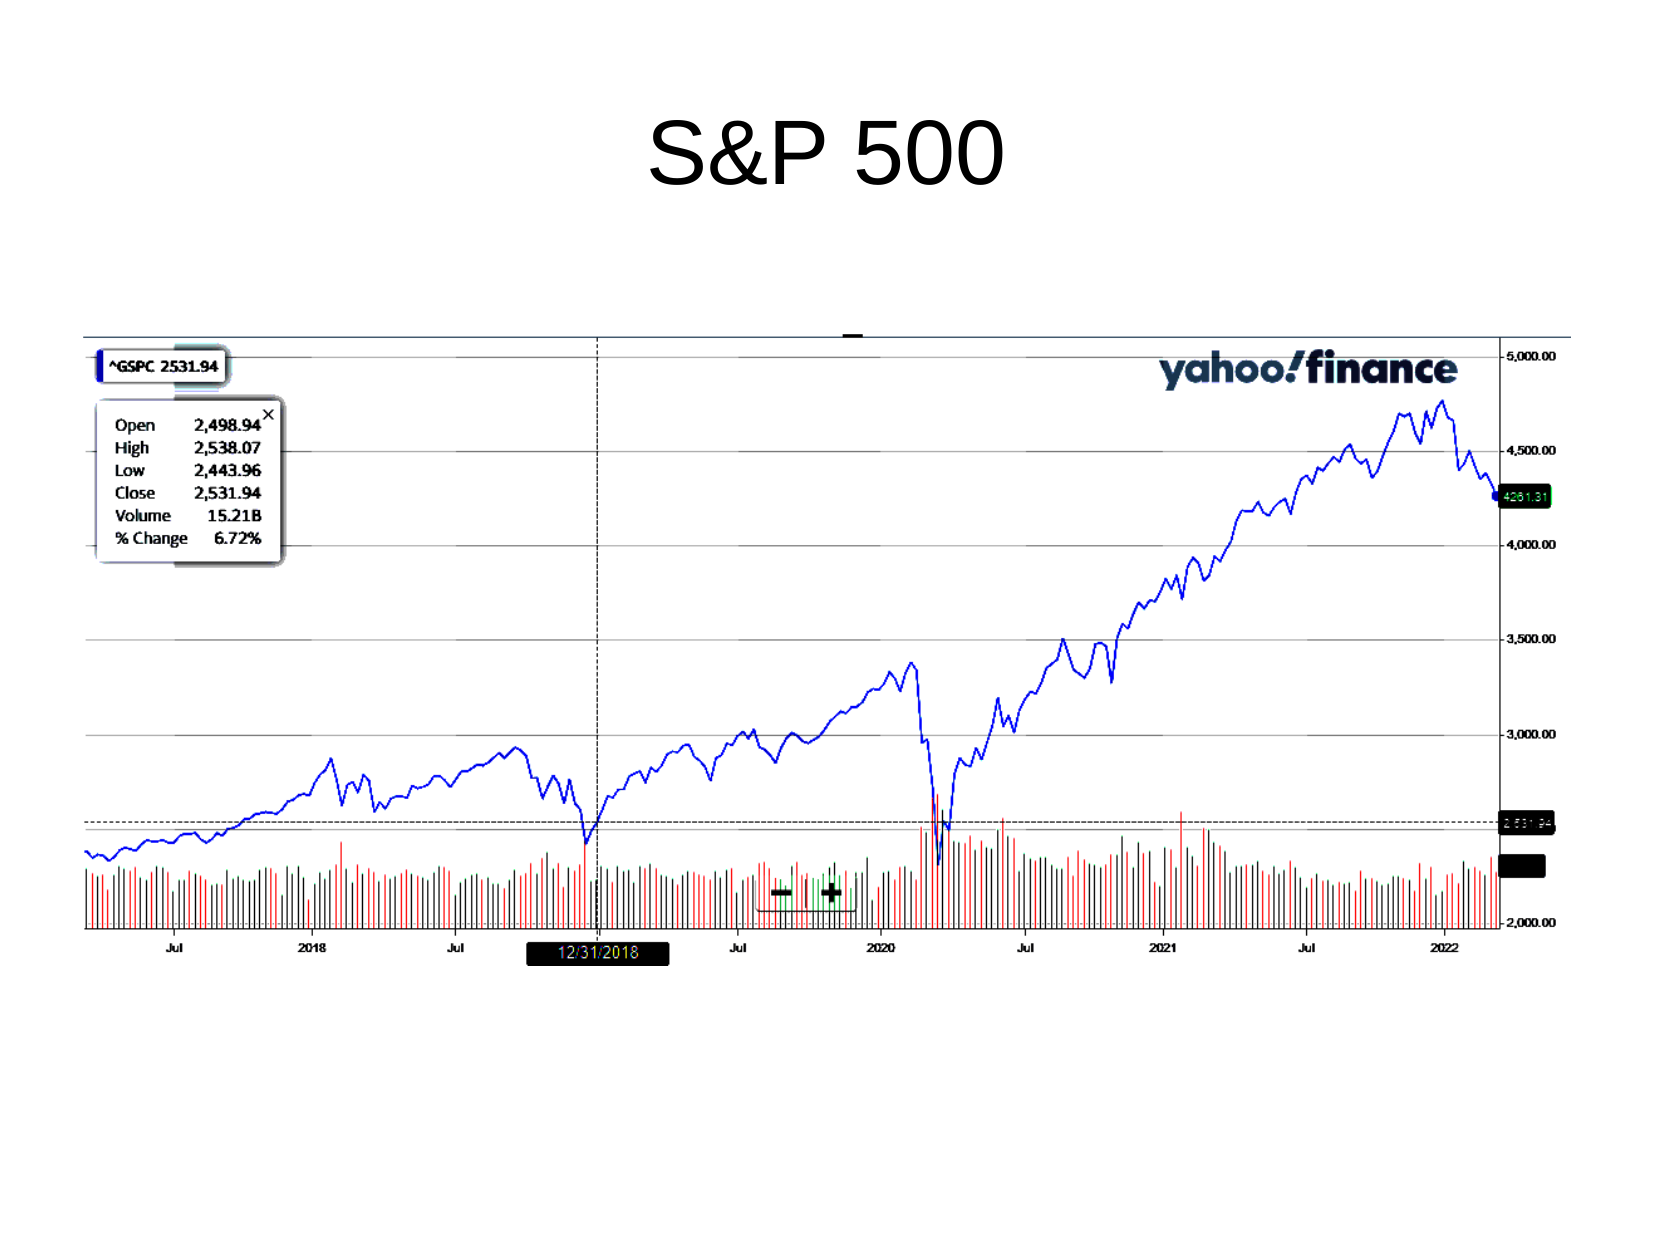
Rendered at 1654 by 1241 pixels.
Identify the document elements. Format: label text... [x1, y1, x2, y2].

title S&P 500 [82, 49, 1571, 257]
picture [82, 333, 1571, 966]
